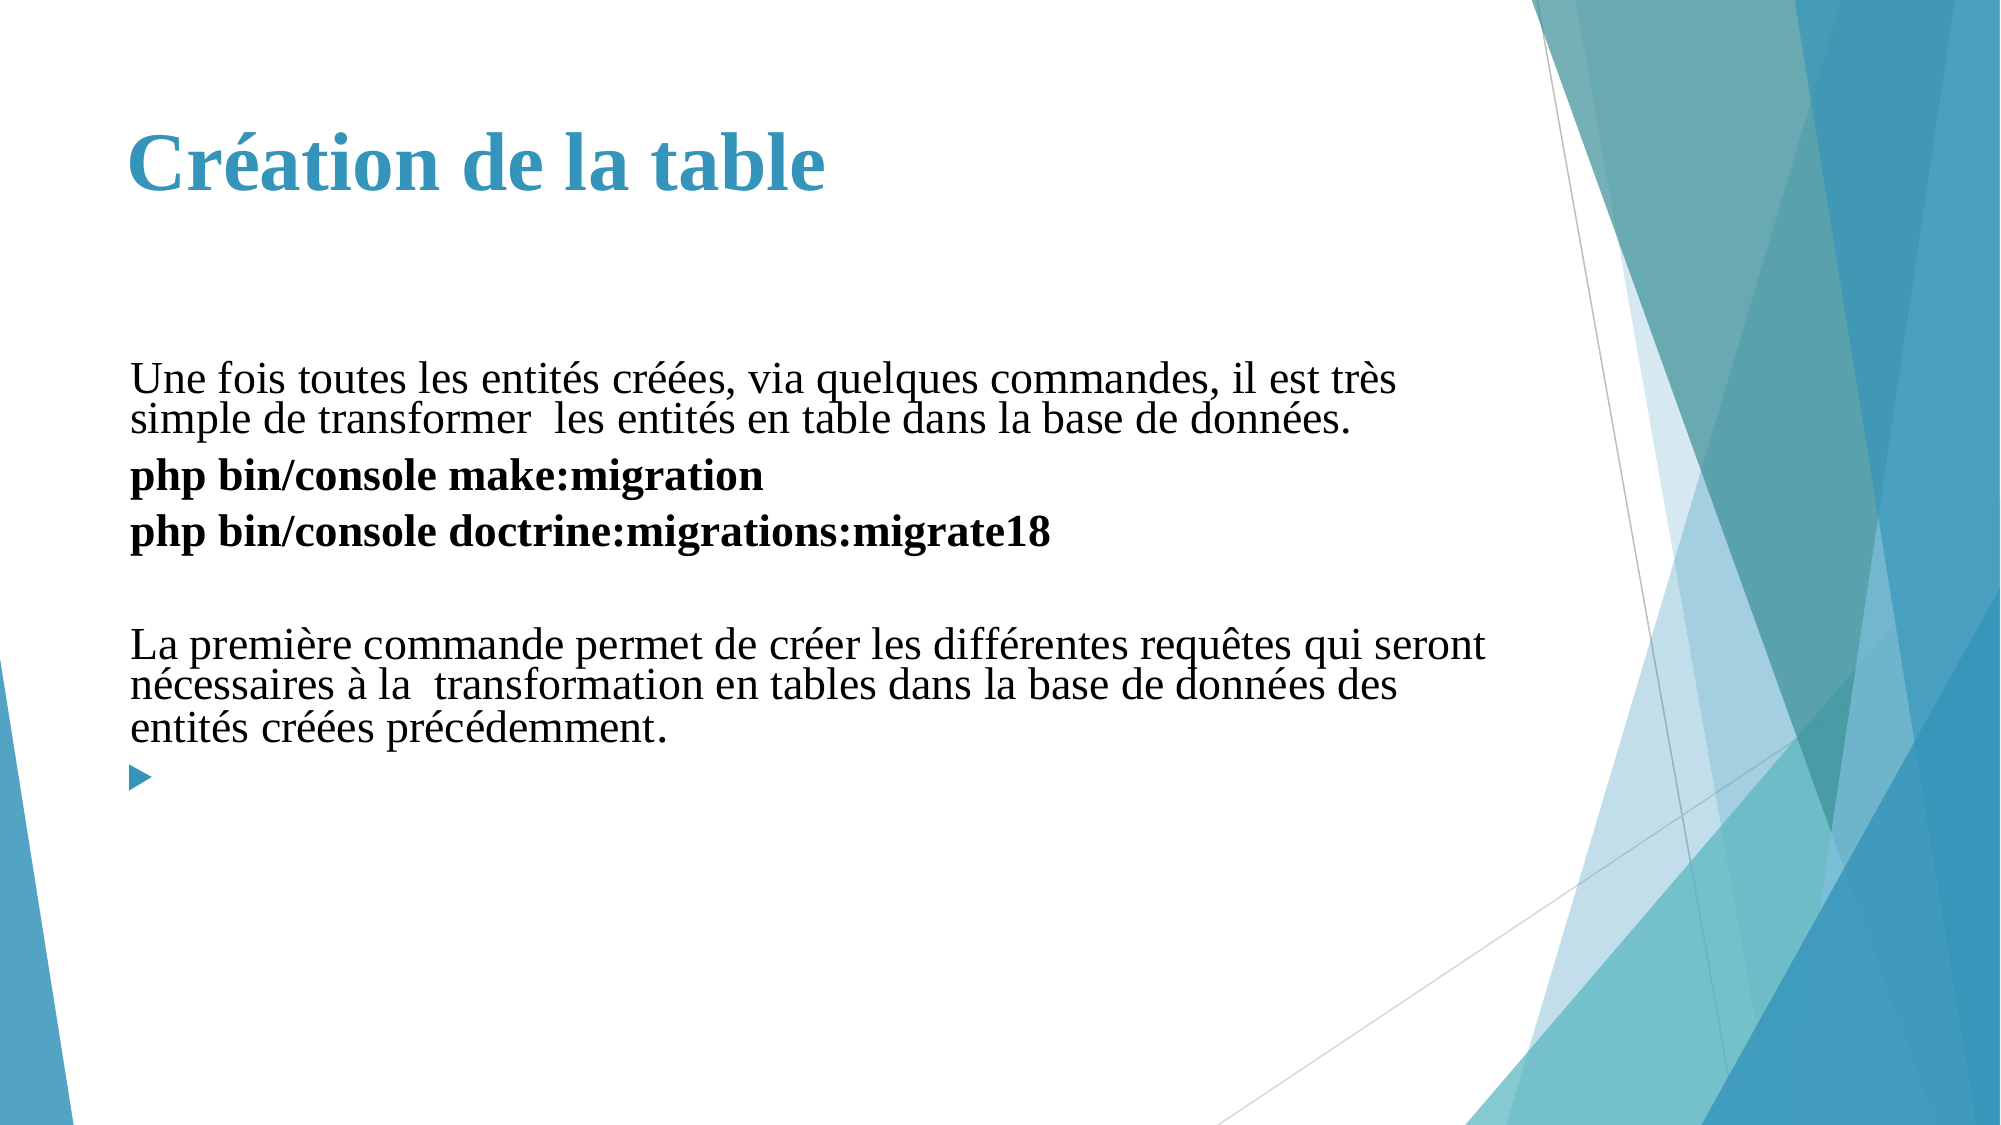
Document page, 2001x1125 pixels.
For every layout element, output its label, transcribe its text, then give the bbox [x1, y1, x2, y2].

title Création de la table [111, 99, 1522, 317]
list Une fois toutes les entités créées, via quelques commandes, il est très simple de transformer les entités en table dans la base de données. php bin/console make:migration php bin/console doctrine:migrations:migrate18 La première commande permet de créer les différentes requêtes qui seront nécessaires à la transformation en tables dans la base de données des entités créées précédemment. [111, 354, 1522, 992]
